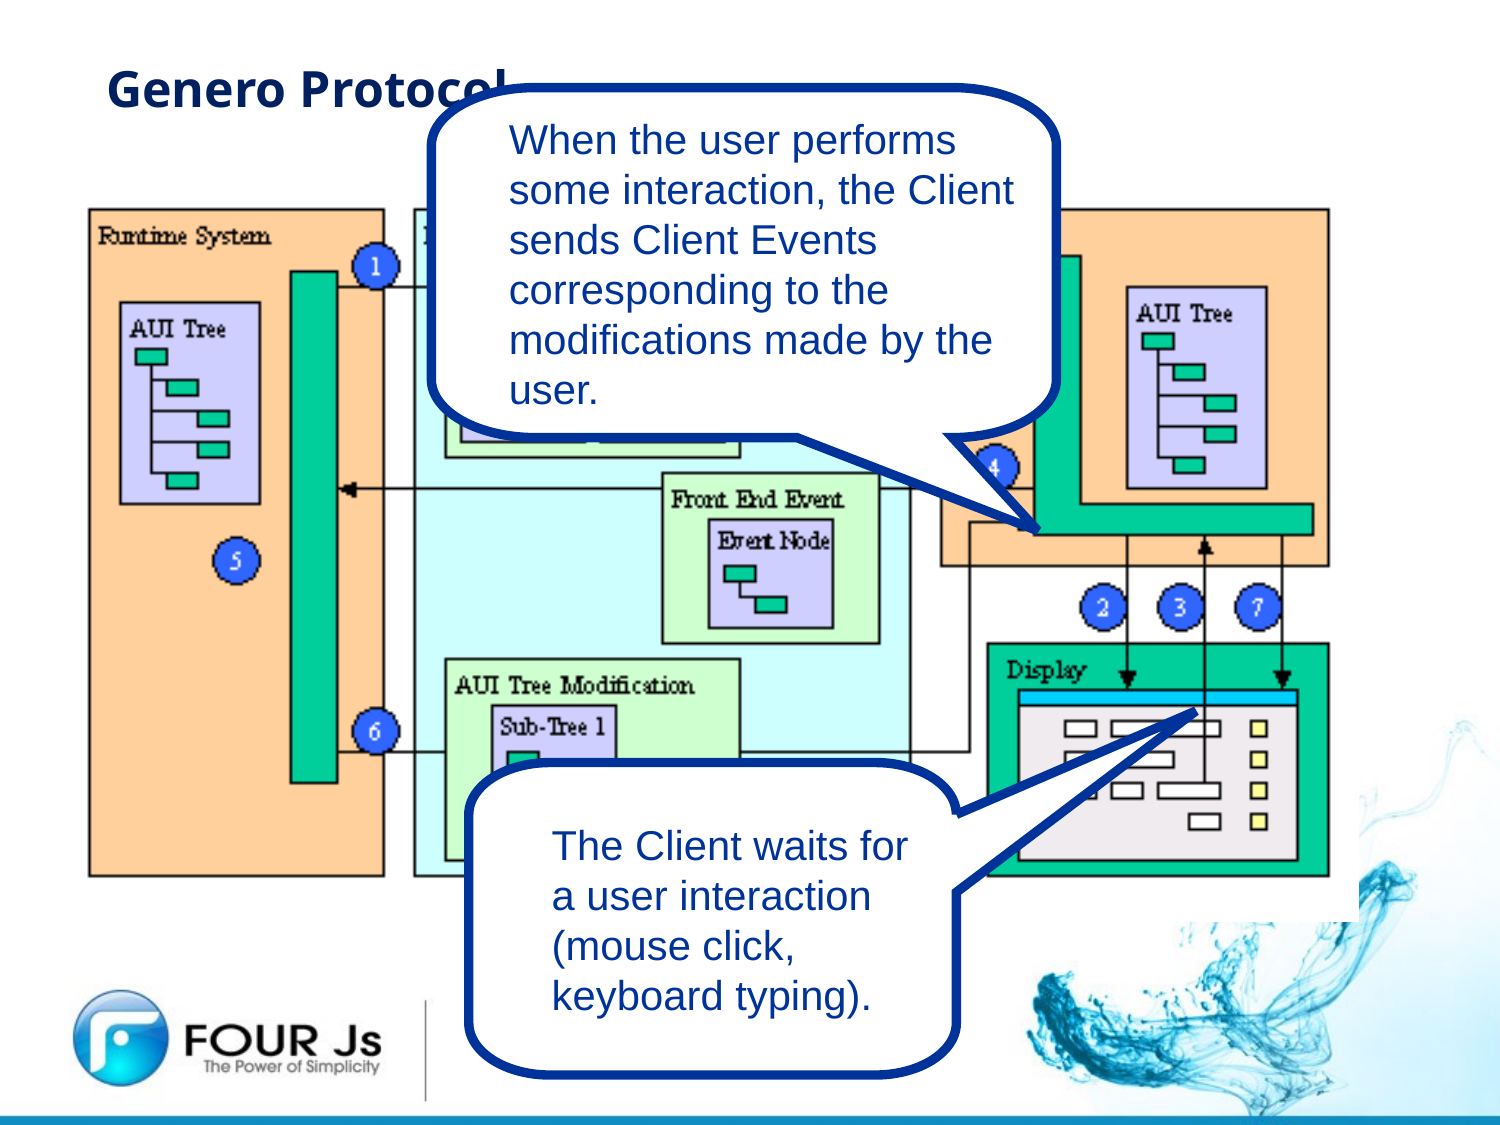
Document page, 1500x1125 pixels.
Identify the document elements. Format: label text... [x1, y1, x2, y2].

title Genero Protocol [106, 35, 1388, 142]
text_box The Client waits for a user interaction (mouse click, keyboard typing). [468, 710, 1196, 1076]
text_box When the user performs some interaction, the Client sends Client Events corresponding to the modifications made by the user. [431, 87, 1057, 531]
picture [0, 0, 1500, 1122]
